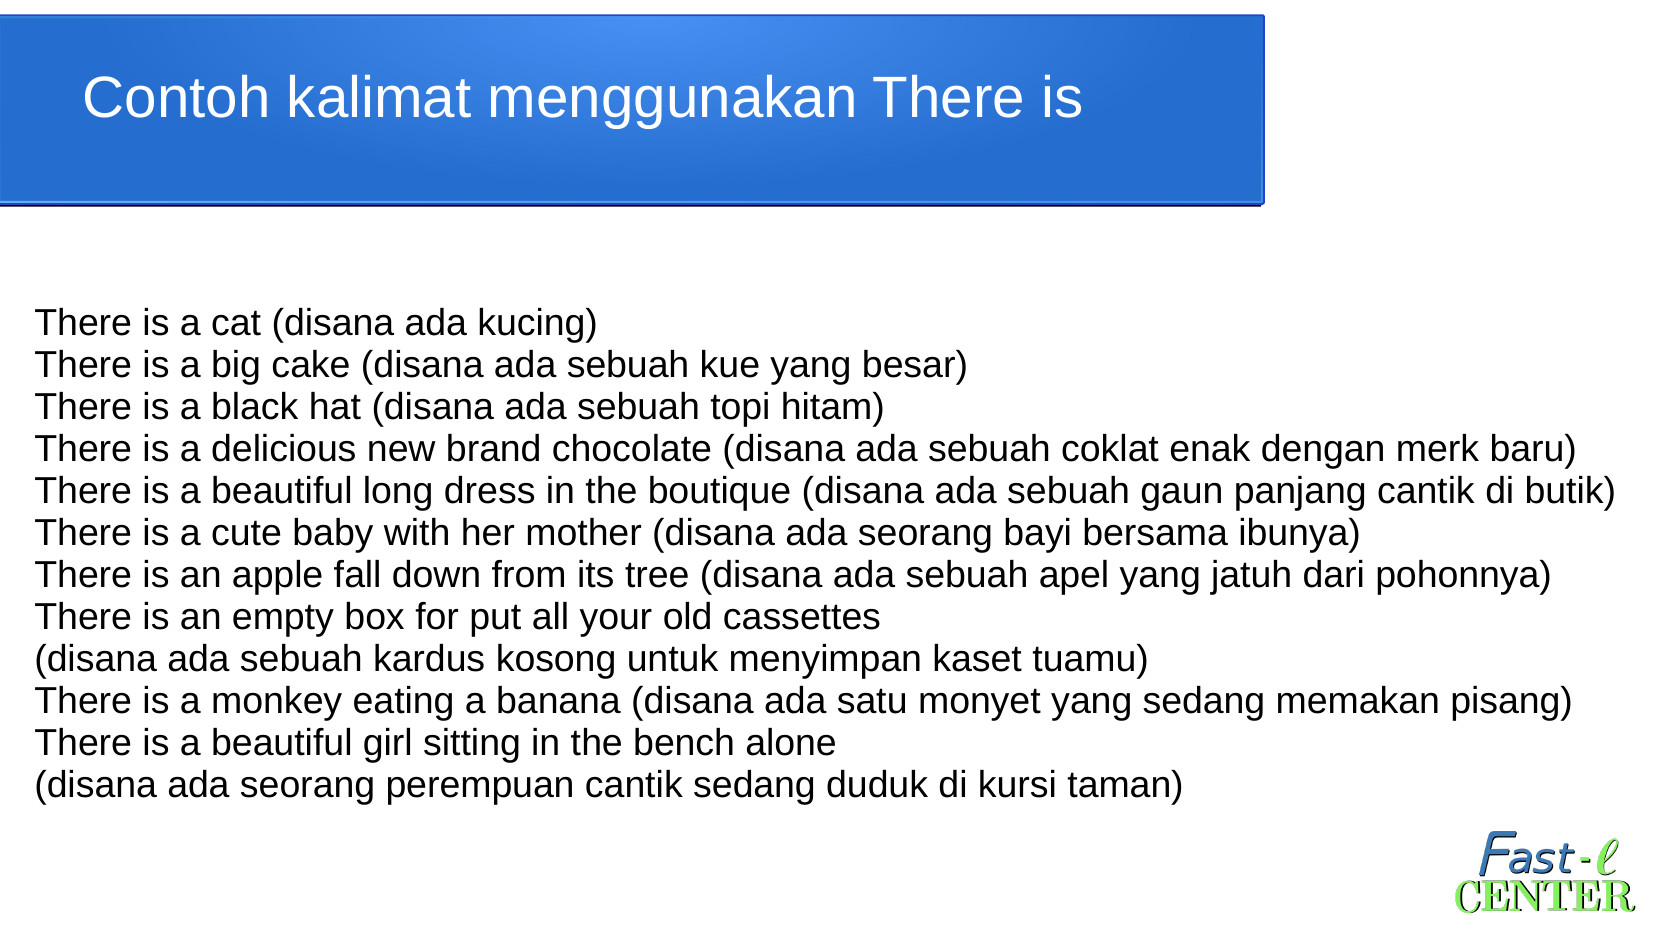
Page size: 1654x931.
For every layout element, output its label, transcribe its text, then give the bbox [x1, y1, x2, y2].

title Contoh kalimat menggunakan There is [82, 53, 1235, 207]
text_box There is a cat (disana ada kucing) There is a big cake (disana ada sebuah kue yang besar) There is a black hat (disana ada sebuah topi hitam) There is a delicious new brand chocolate (disana ada sebuah coklat enak dengan merk baru) There is a beautiful long dress in the boutique (disana ada sebuah gaun panjang cantik di butik) There is a cute baby with her mother (disana ada seorang bayi bersama ibunya) There is an apple fall down from its tree (disana ada sebuah apel yang jatuh dari pohonnya) There is an empty box for put all your old cassettes (disana ada sebuah kardus kosong untuk menyimpan kaset tuamu) There is a monkey eating a banana (disana ada satu monyet yang sedang memakan pisang) There is a beautiful girl sitting in the bench alone (disana ada seorang perempuan cantik sedang duduk di kursi taman) [19, 294, 1632, 813]
picture [1455, 831, 1636, 916]
